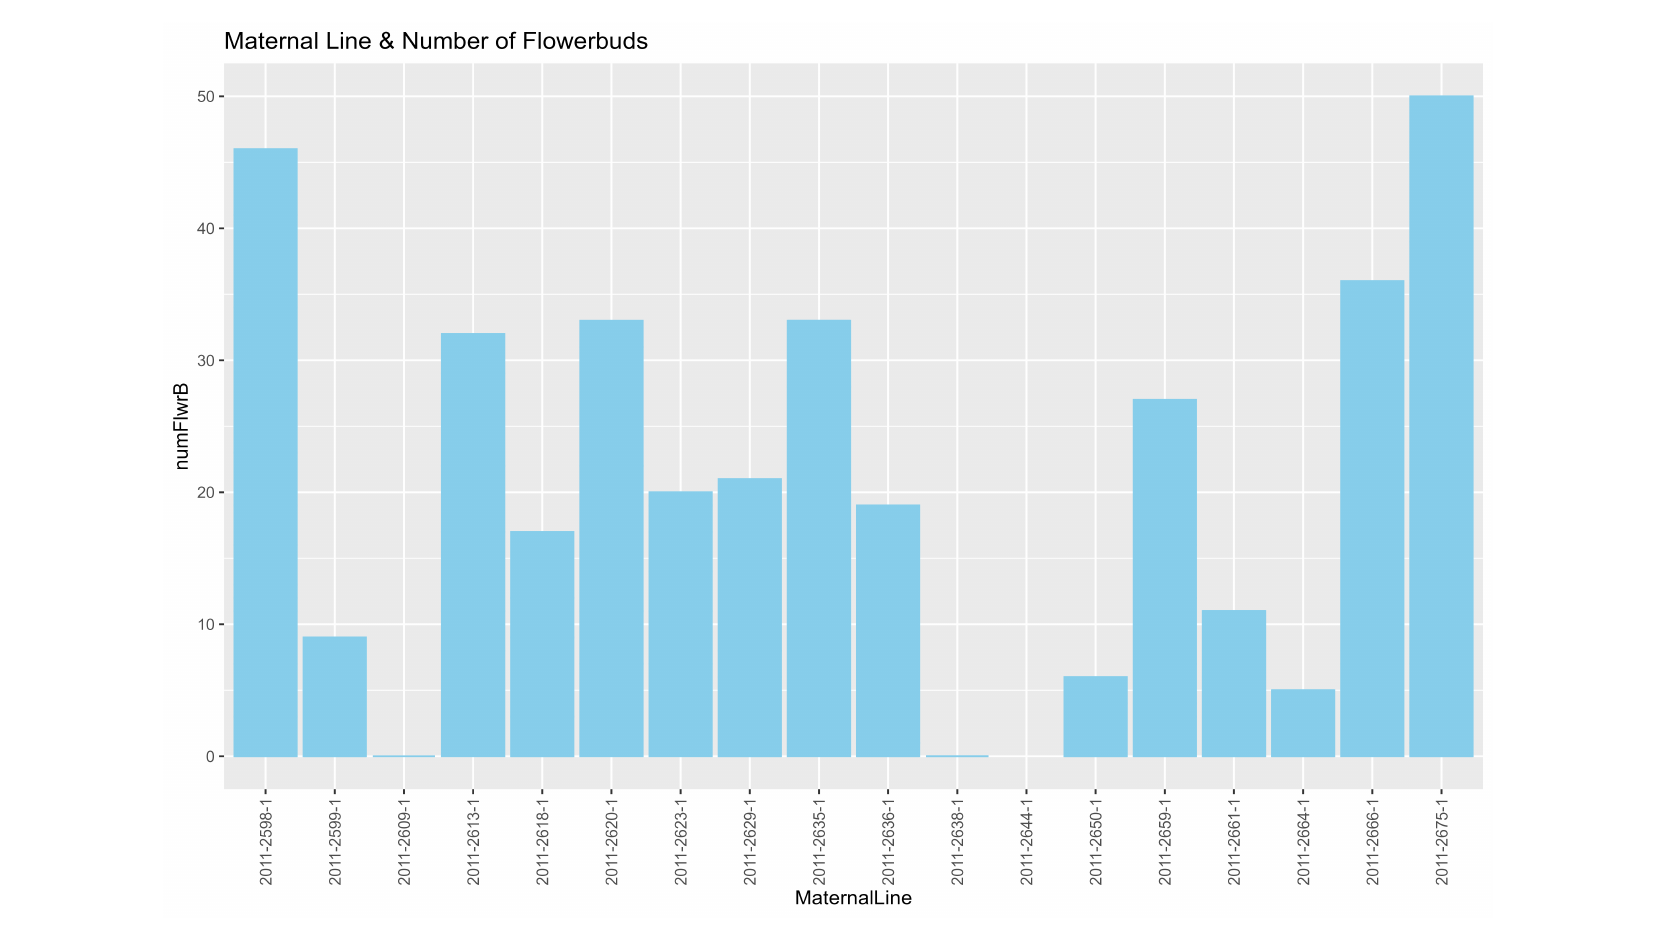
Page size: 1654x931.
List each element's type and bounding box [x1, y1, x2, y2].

picture [163, 22, 1493, 918]
